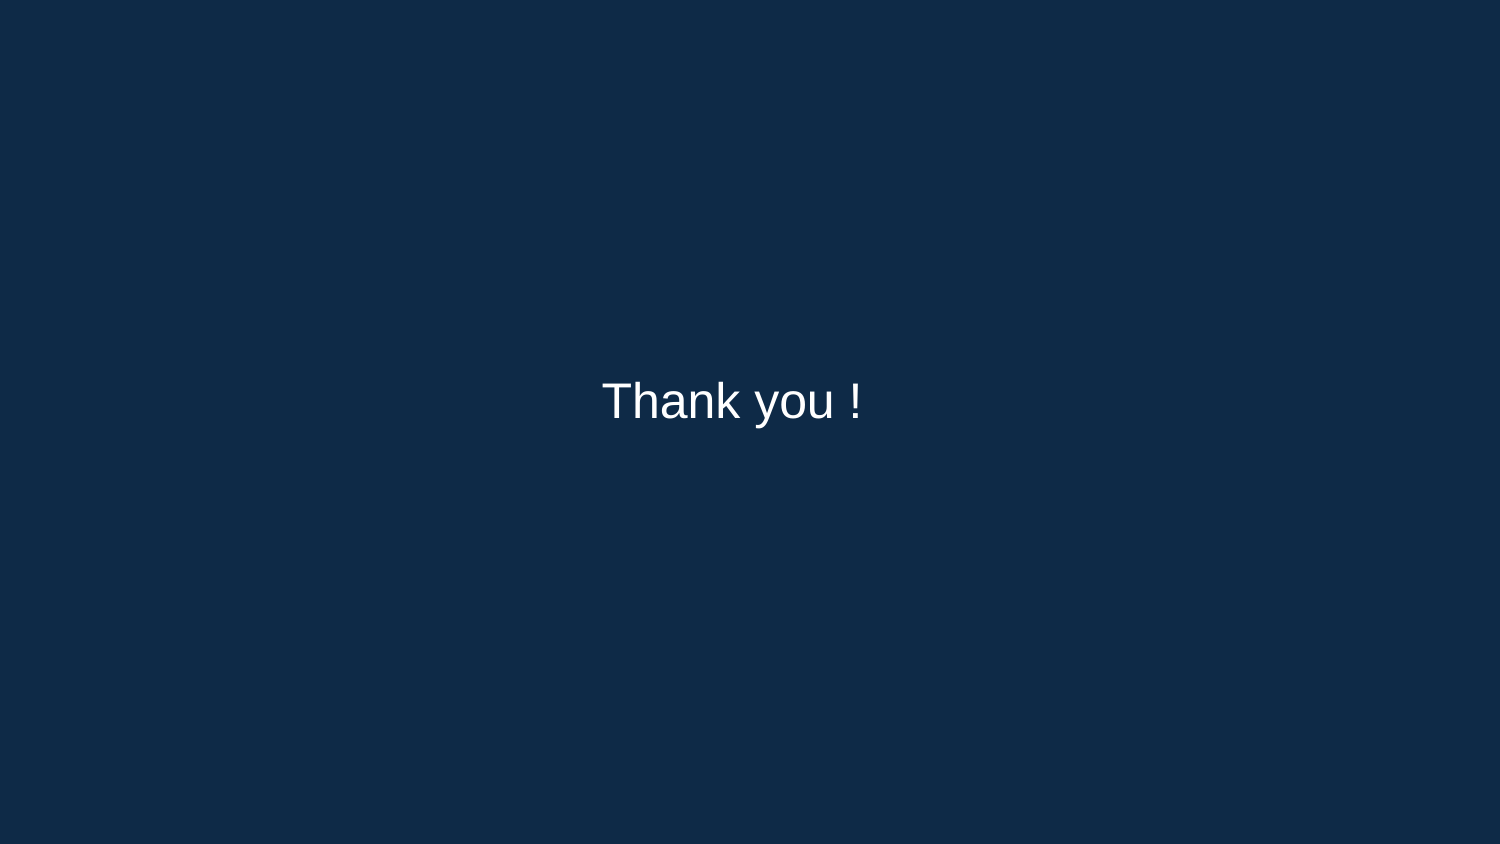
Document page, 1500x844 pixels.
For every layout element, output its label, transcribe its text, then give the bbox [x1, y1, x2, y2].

title Thank you ! [154, 353, 1311, 433]
